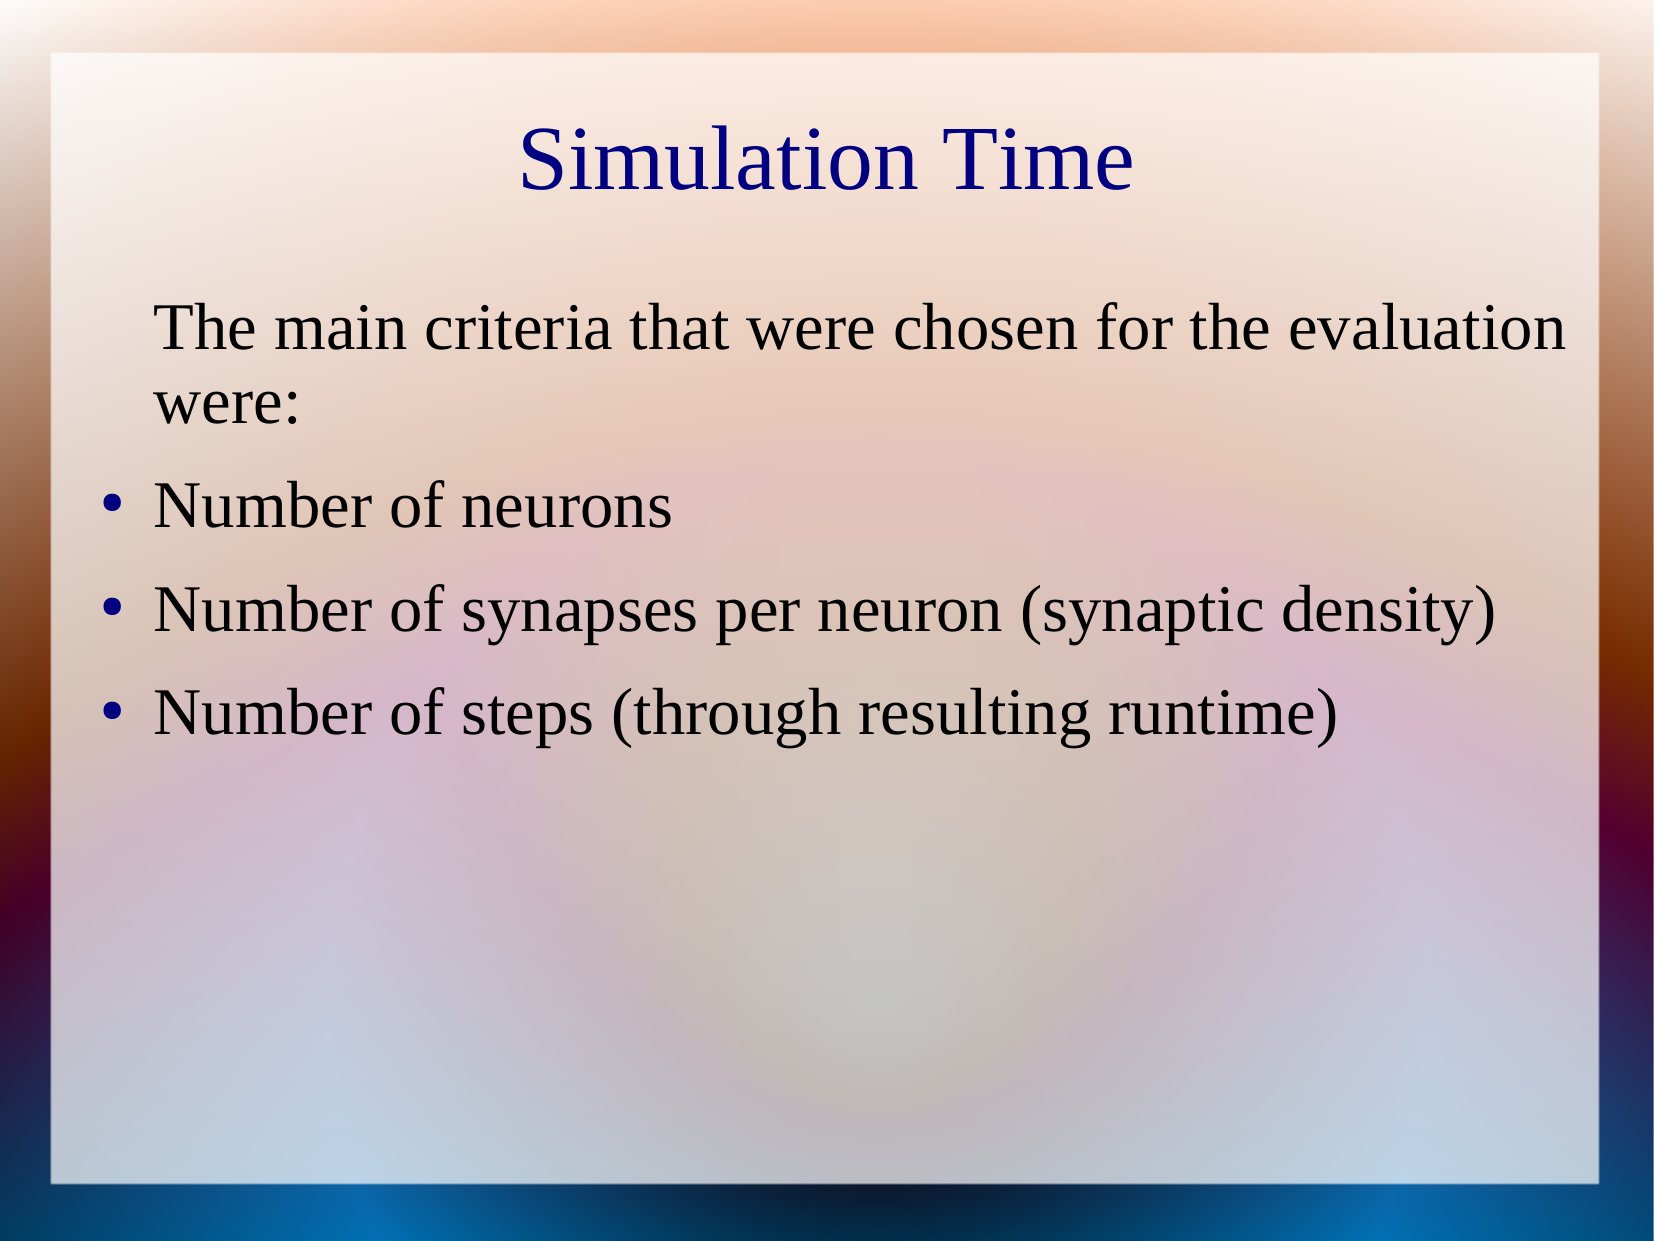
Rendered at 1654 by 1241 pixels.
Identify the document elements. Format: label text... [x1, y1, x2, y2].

picture [0, 0, 1654, 1241]
title Simulation Time [82, 55, 1571, 263]
list The main criteria that were chosen for the evaluation were: Number of neurons Number of synapses per neuron (synaptic density) Number of steps (through resulting runtime) [82, 290, 1571, 1010]
